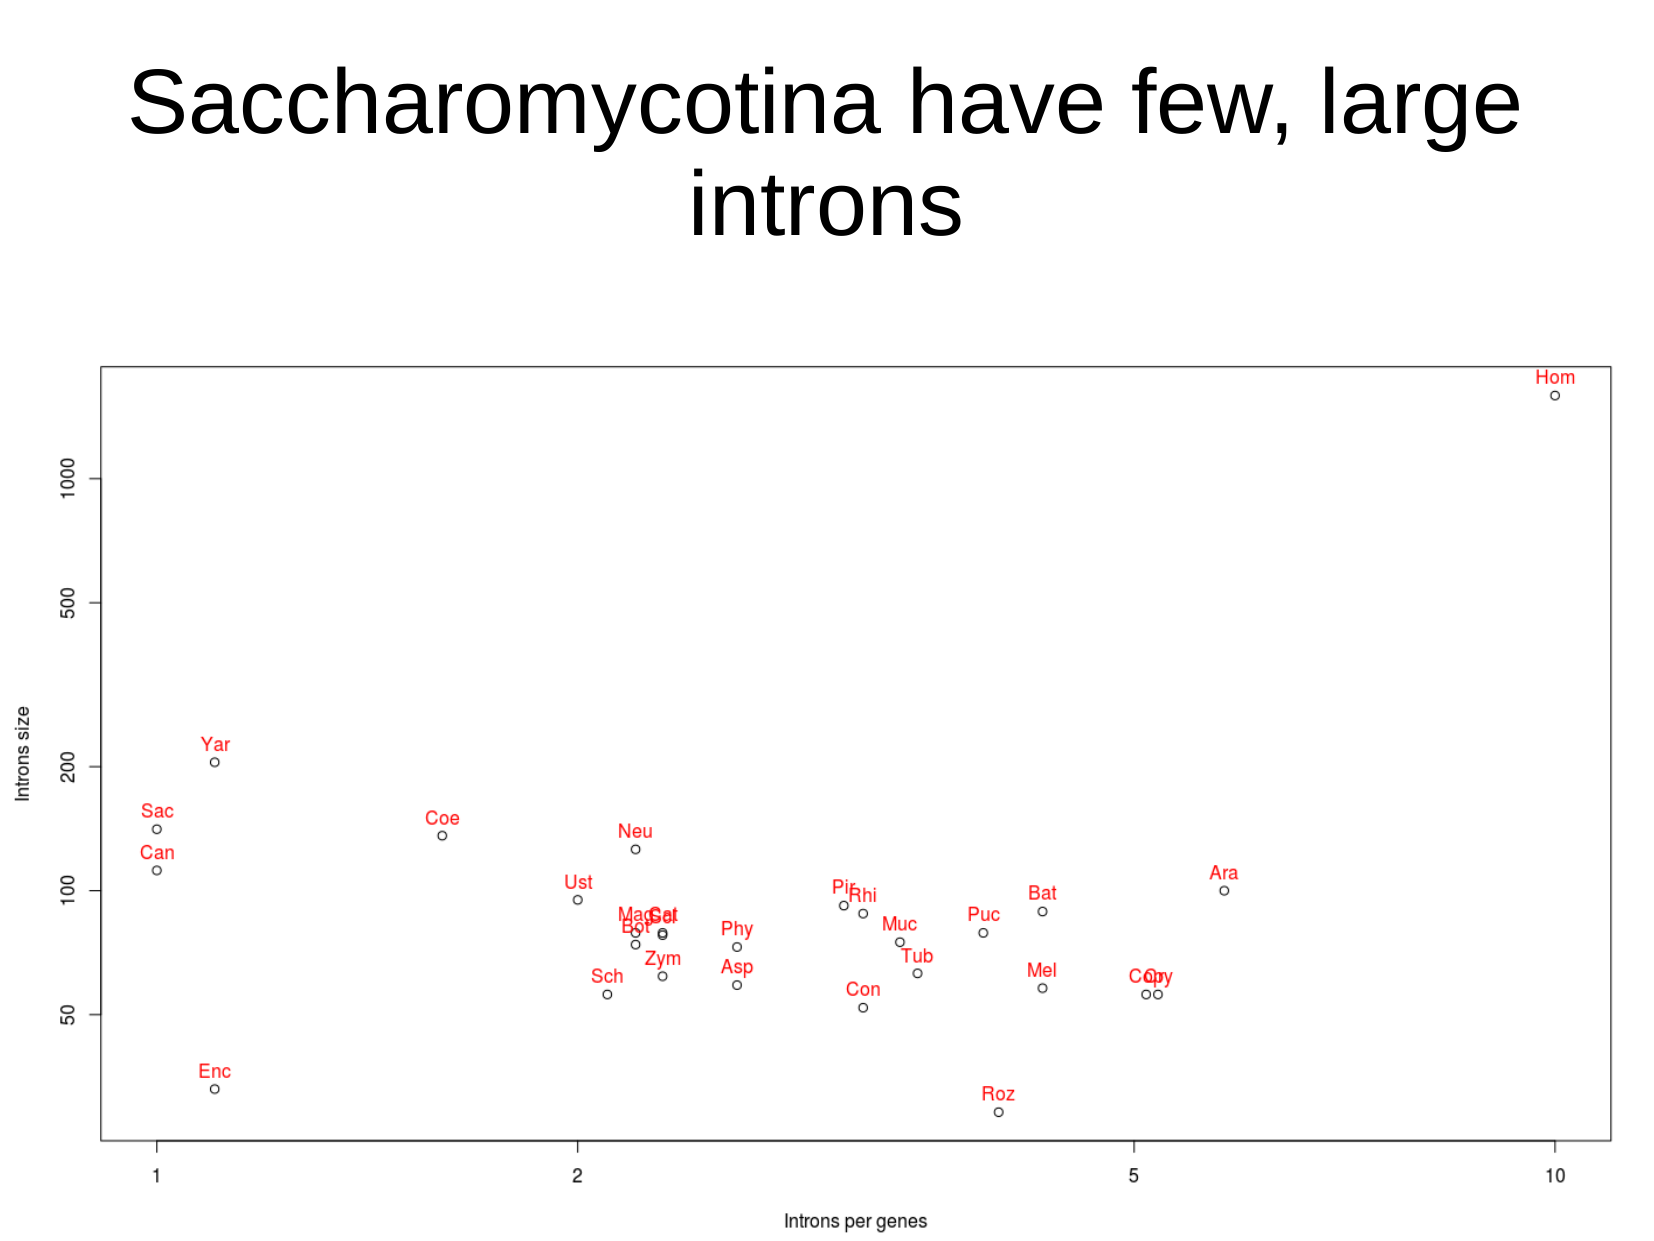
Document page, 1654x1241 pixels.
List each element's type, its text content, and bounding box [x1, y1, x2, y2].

title Saccharomycotina have few, large introns [82, 49, 1571, 257]
picture [9, 290, 1636, 1236]
